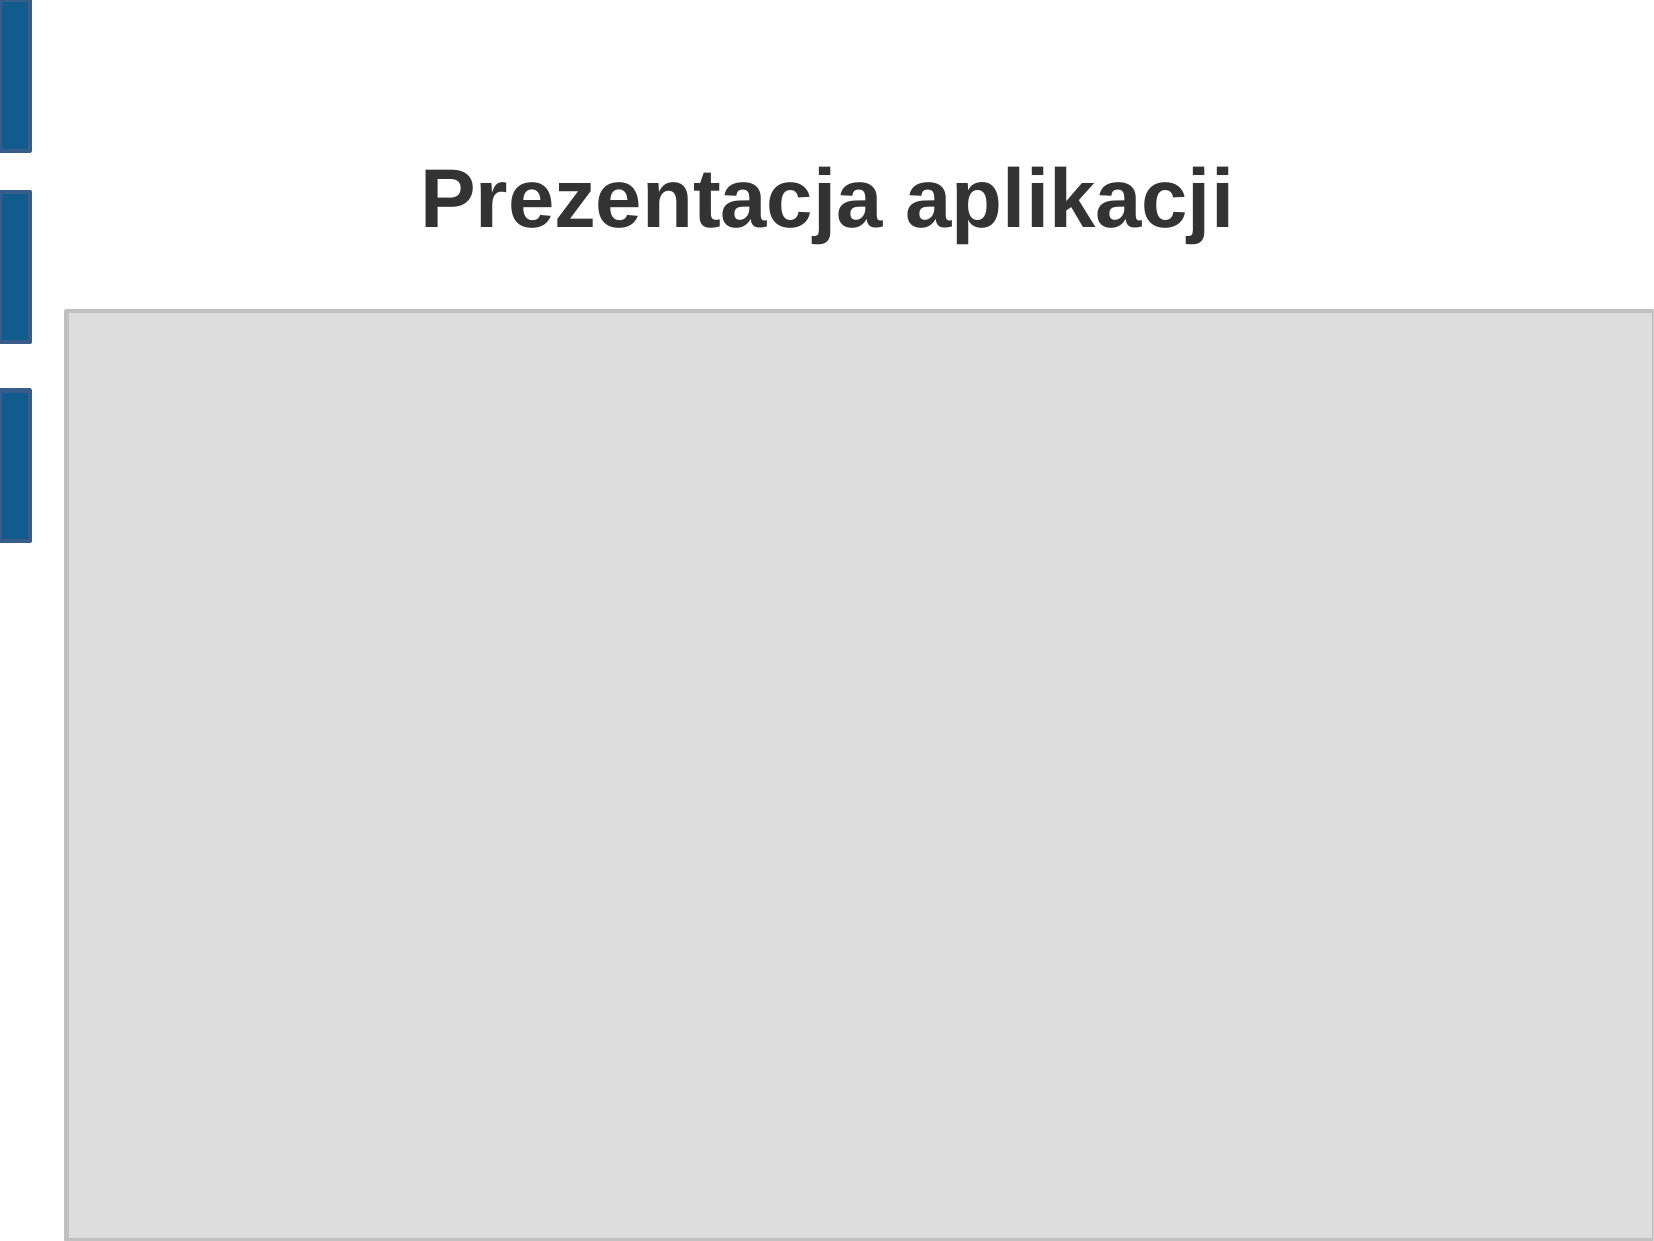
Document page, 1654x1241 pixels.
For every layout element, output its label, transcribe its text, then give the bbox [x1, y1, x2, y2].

title Prezentacja aplikacji [121, 91, 1534, 299]
